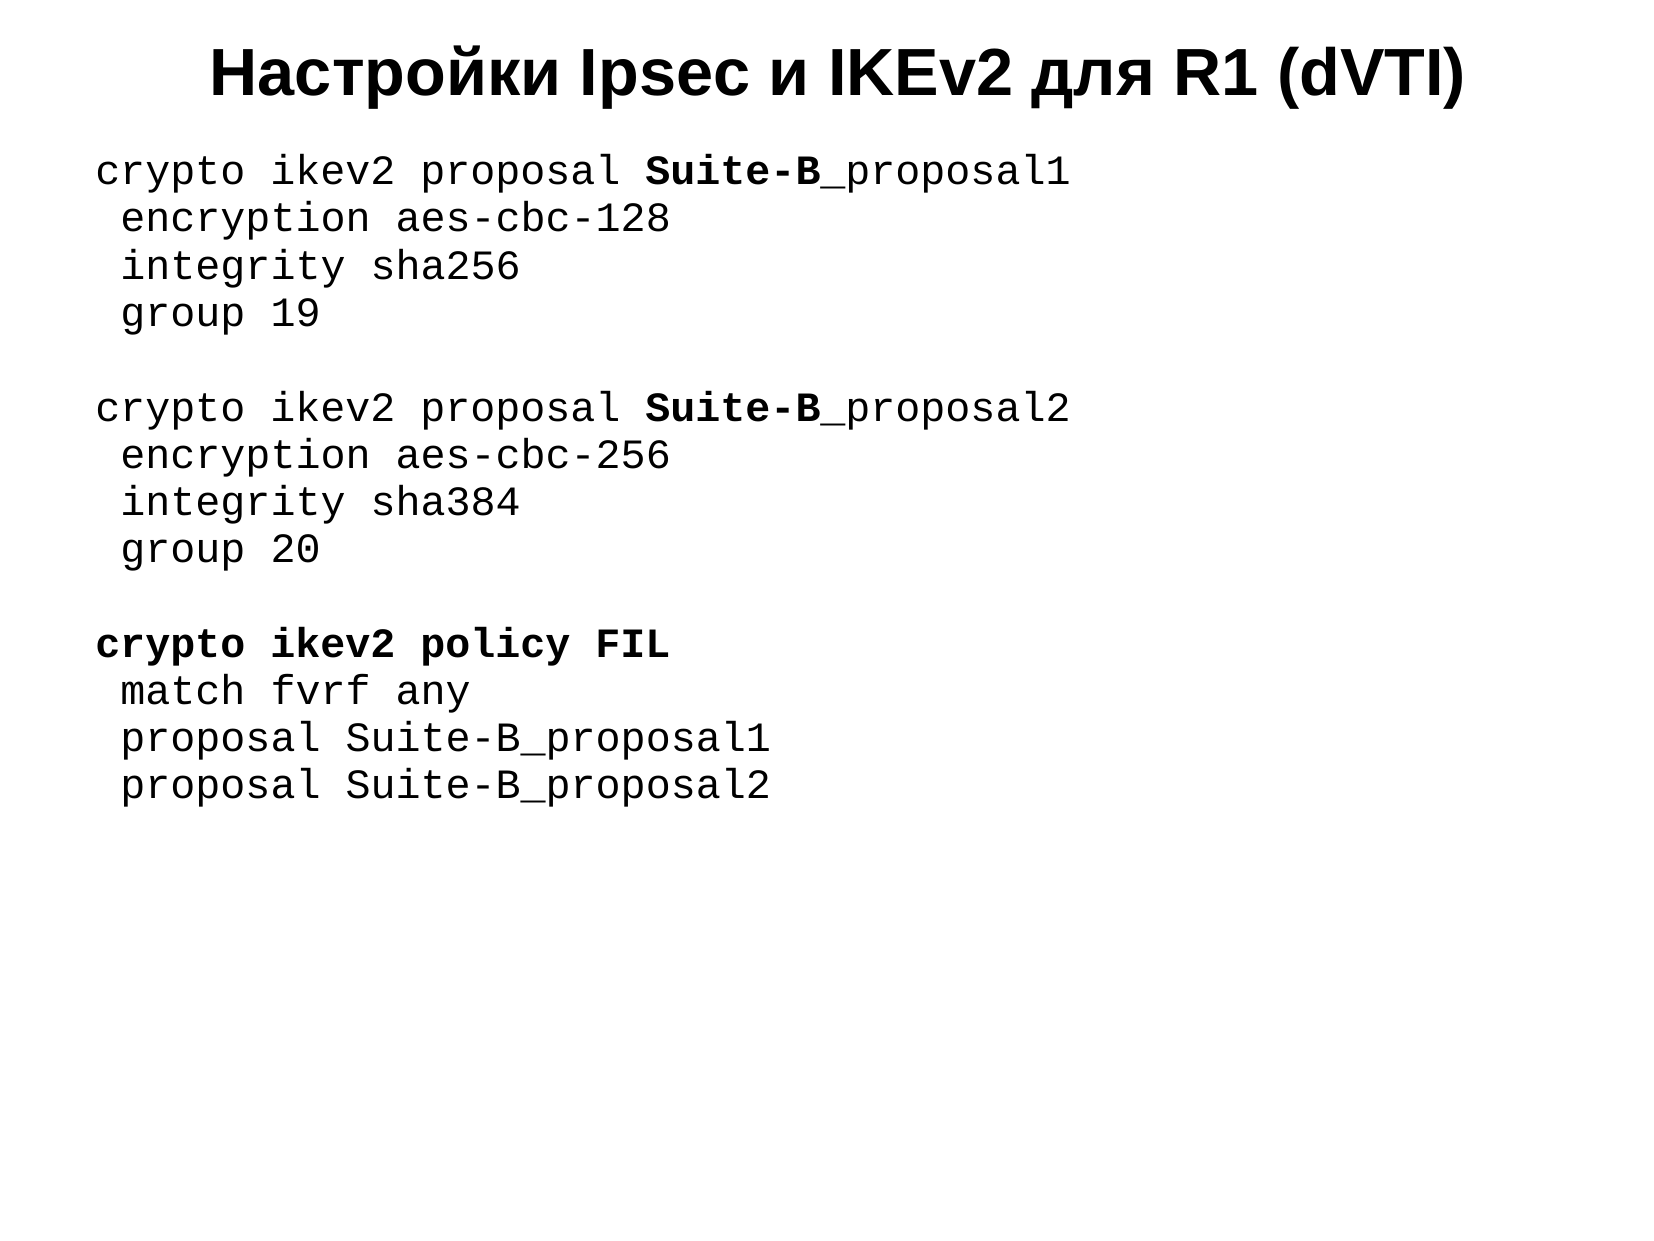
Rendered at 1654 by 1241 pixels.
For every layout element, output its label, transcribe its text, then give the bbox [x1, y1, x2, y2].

list crypto ikev2 proposal Suite-B_proposal1 encryption aes-cbc-128 integrity sha256 group 19 crypto ikev2 proposal Suite-B_proposal2 encryption aes-cbc-256 integrity sha384 group 20 crypto ikev2 policy FIL match fvrf any proposal Suite-B_proposal1 proposal Suite-B_proposal2 [95, 150, 1538, 1214]
text_box Настройки Ipsec и IKEv2 для R1 (dVTI) [64, 22, 1613, 116]
